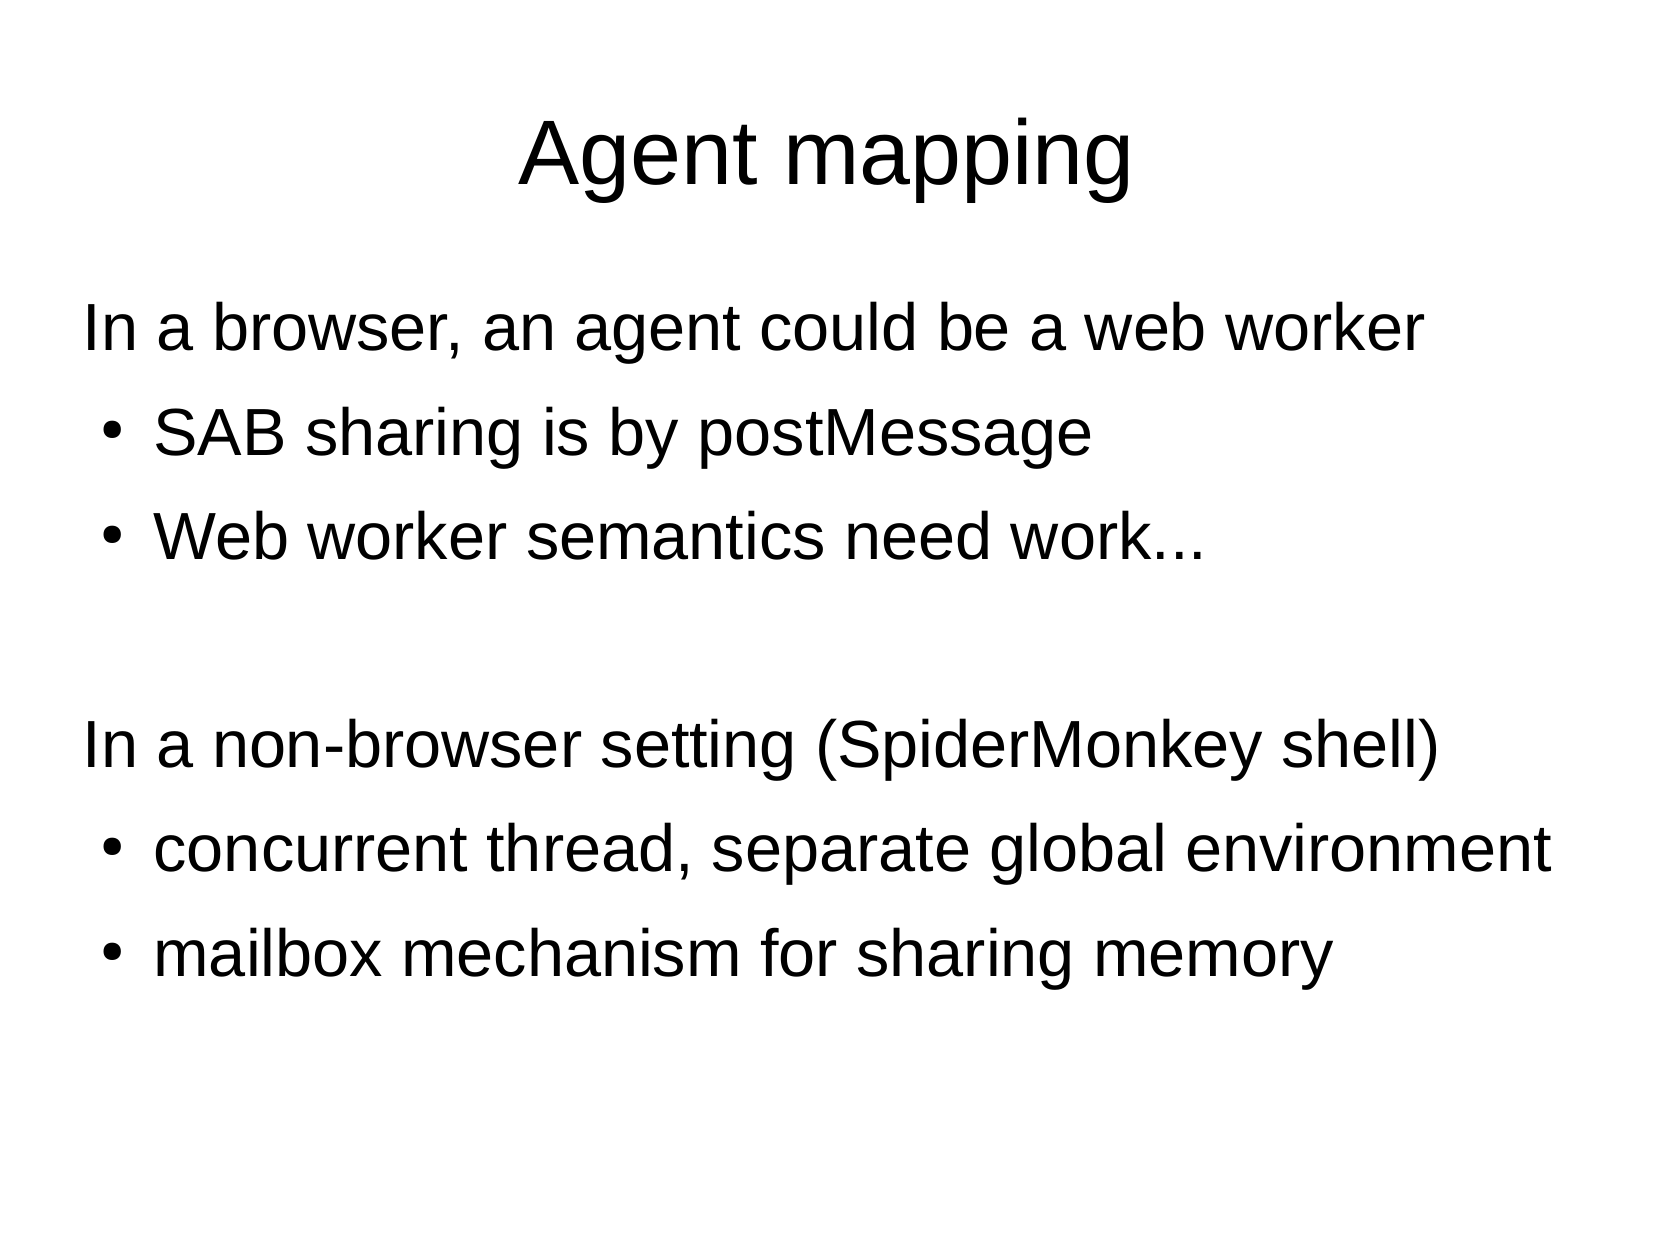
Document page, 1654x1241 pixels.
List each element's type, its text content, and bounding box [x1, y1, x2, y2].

title Agent mapping [82, 49, 1571, 257]
list In a browser, an agent could be a web worker SAB sharing is by postMessage Web worker semantics need work... In a non-browser setting (SpiderMonkey shell) concurrent thread, separate global environment mailbox mechanism for sharing memory [82, 290, 1571, 1109]
